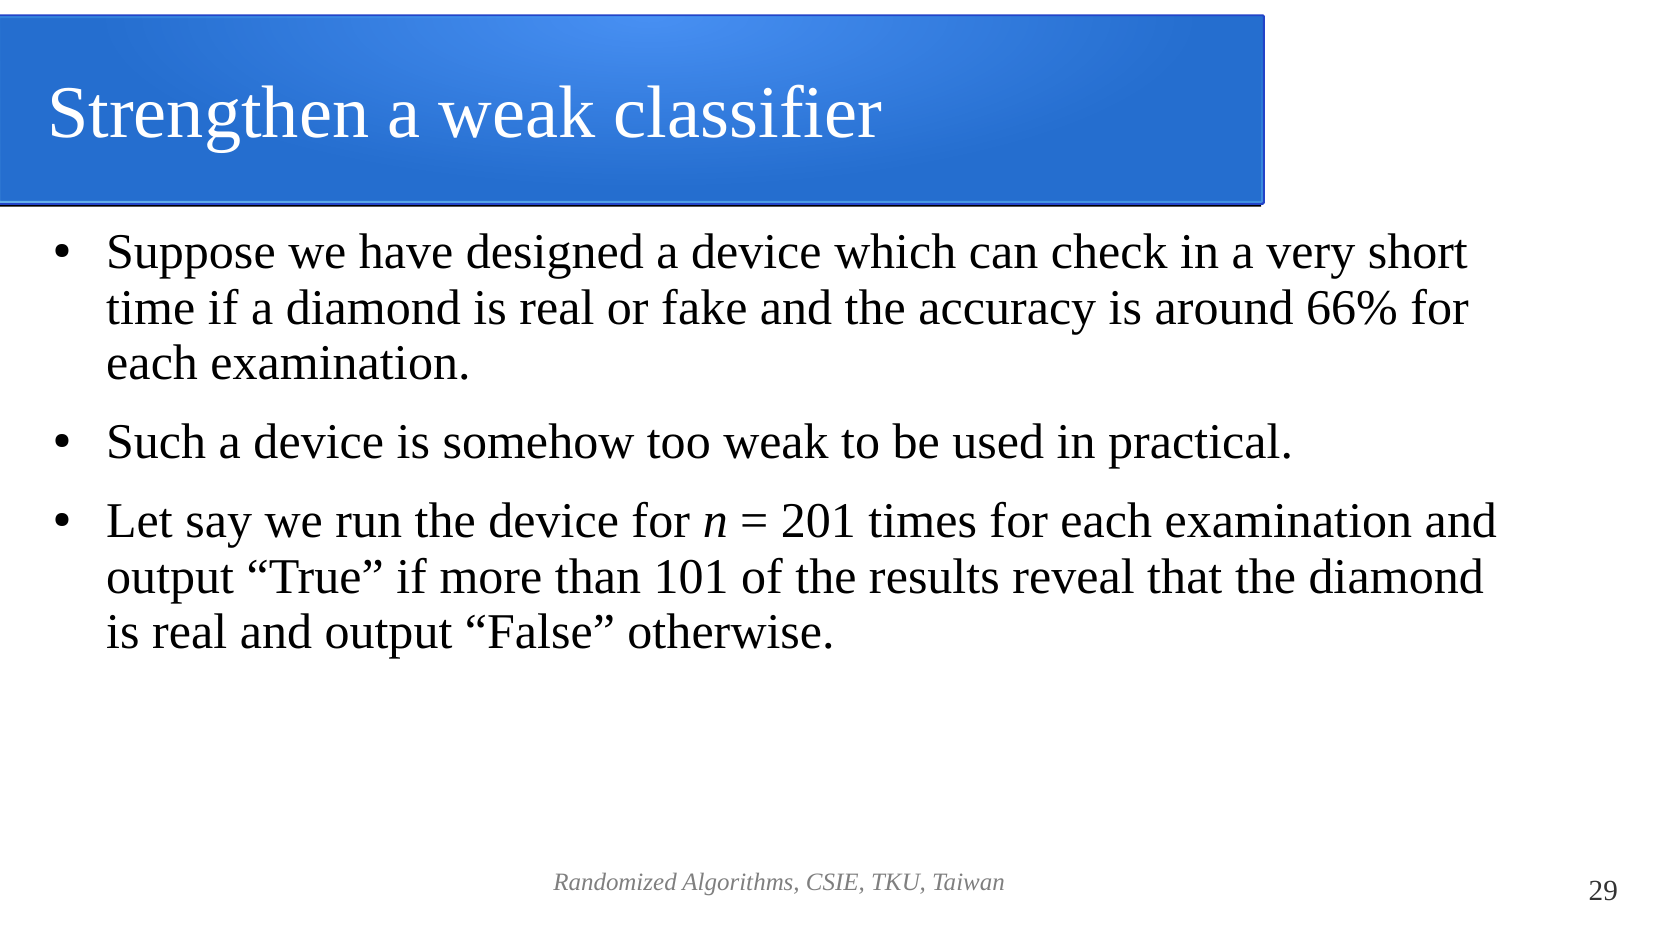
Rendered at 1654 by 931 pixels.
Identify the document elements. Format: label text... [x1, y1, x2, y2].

title Strengthen a weak classifier [47, 35, 1199, 189]
list Suppose we have designed a device which can check in a very short time if a diamond is real or fake and the accuracy is around 66% for each examination. Such a device is somehow too weak to be used in practical. Let say we run the device for n = 201 times for each examination and output “True” if more than 101 of the results reveal that the diamond is real and output “False” otherwise. [35, 224, 1524, 764]
